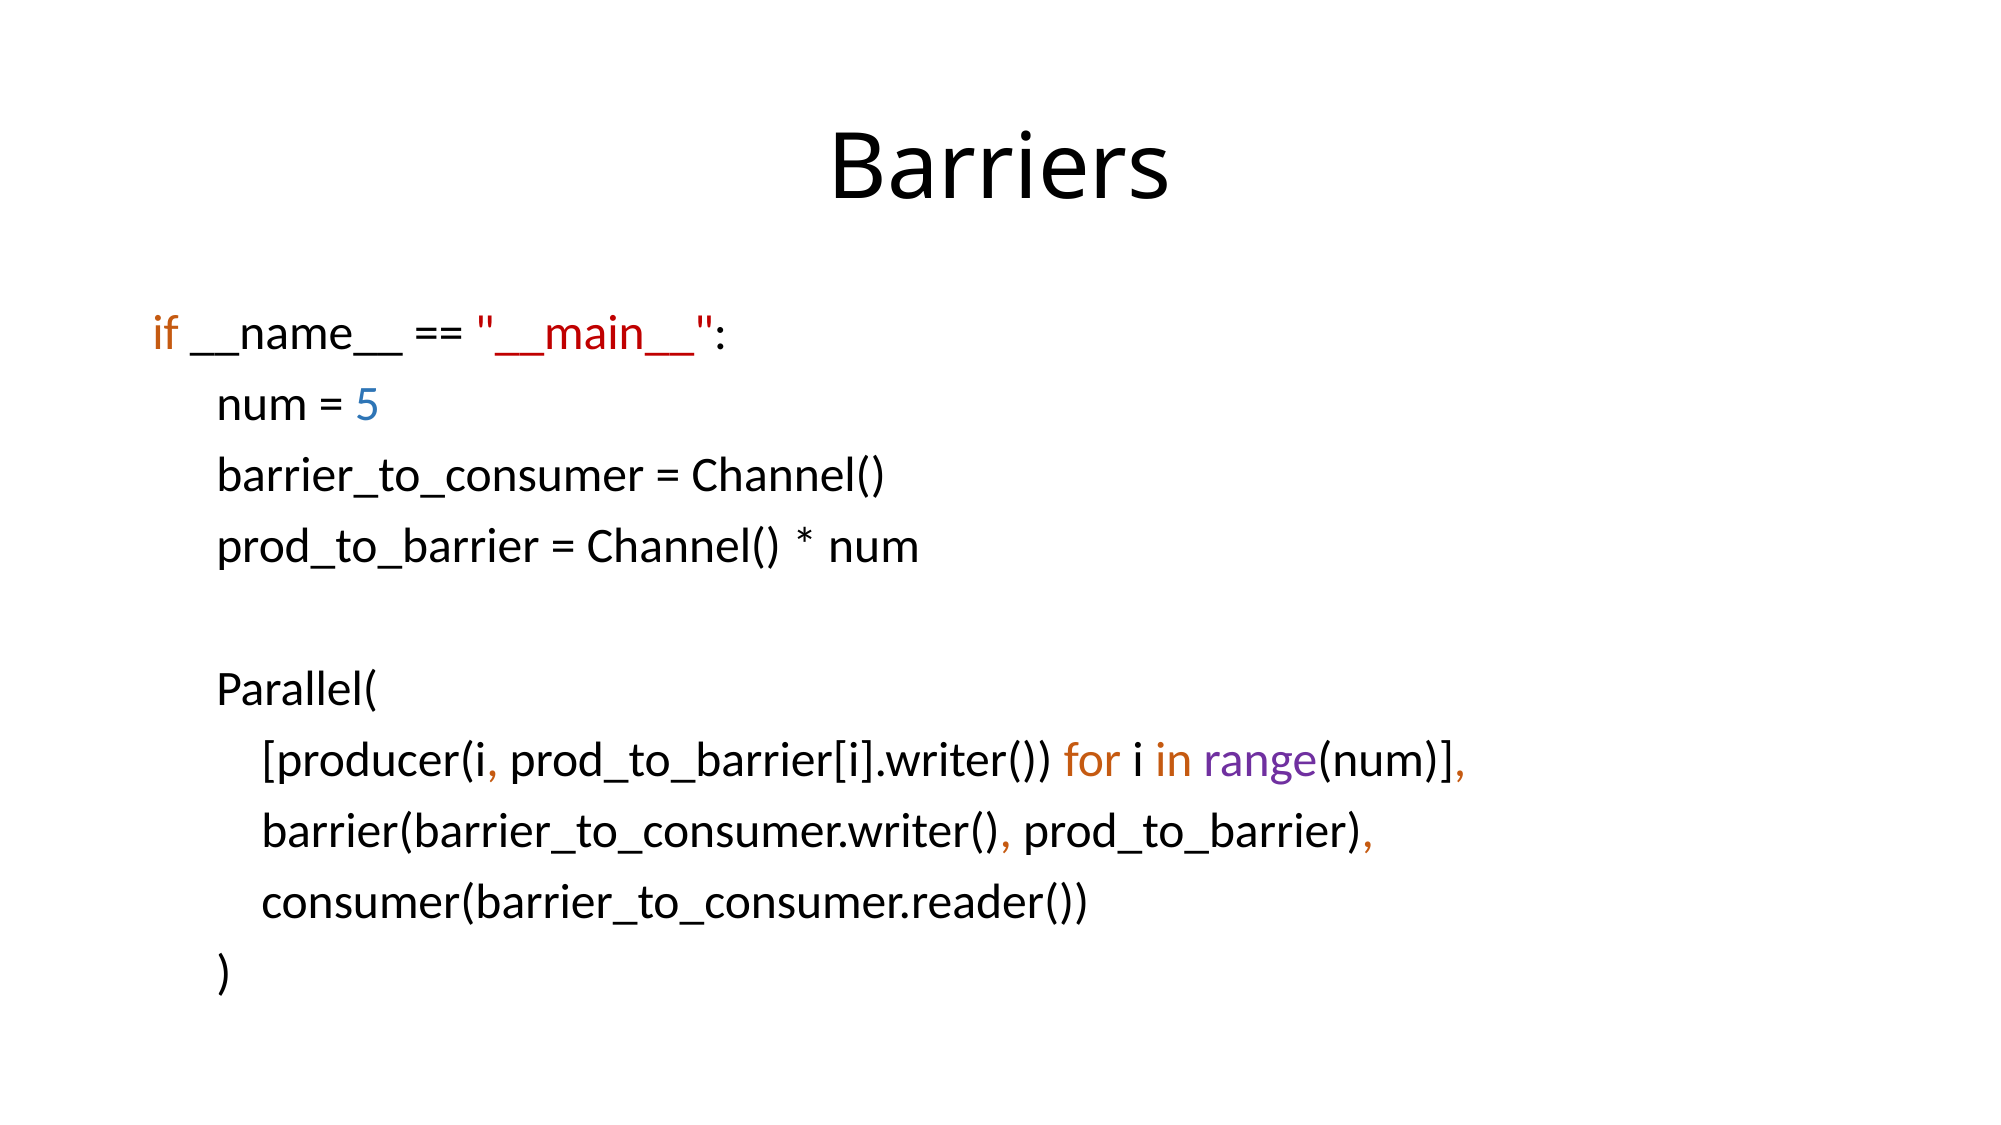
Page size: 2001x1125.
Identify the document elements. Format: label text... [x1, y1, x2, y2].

title Barriers [137, 59, 1863, 278]
list if __name__ == "__main__": num = 5 barrier_to_consumer = Channel() prod_to_barrier = Channel() * num Parallel( [producer(i, prod_to_barrier[i].writer()) for i in range(num)], barrier(barrier_to_consumer.writer(), prod_to_barrier), consumer(barrier_to_consumer.reader()) ) [137, 299, 1863, 1014]
